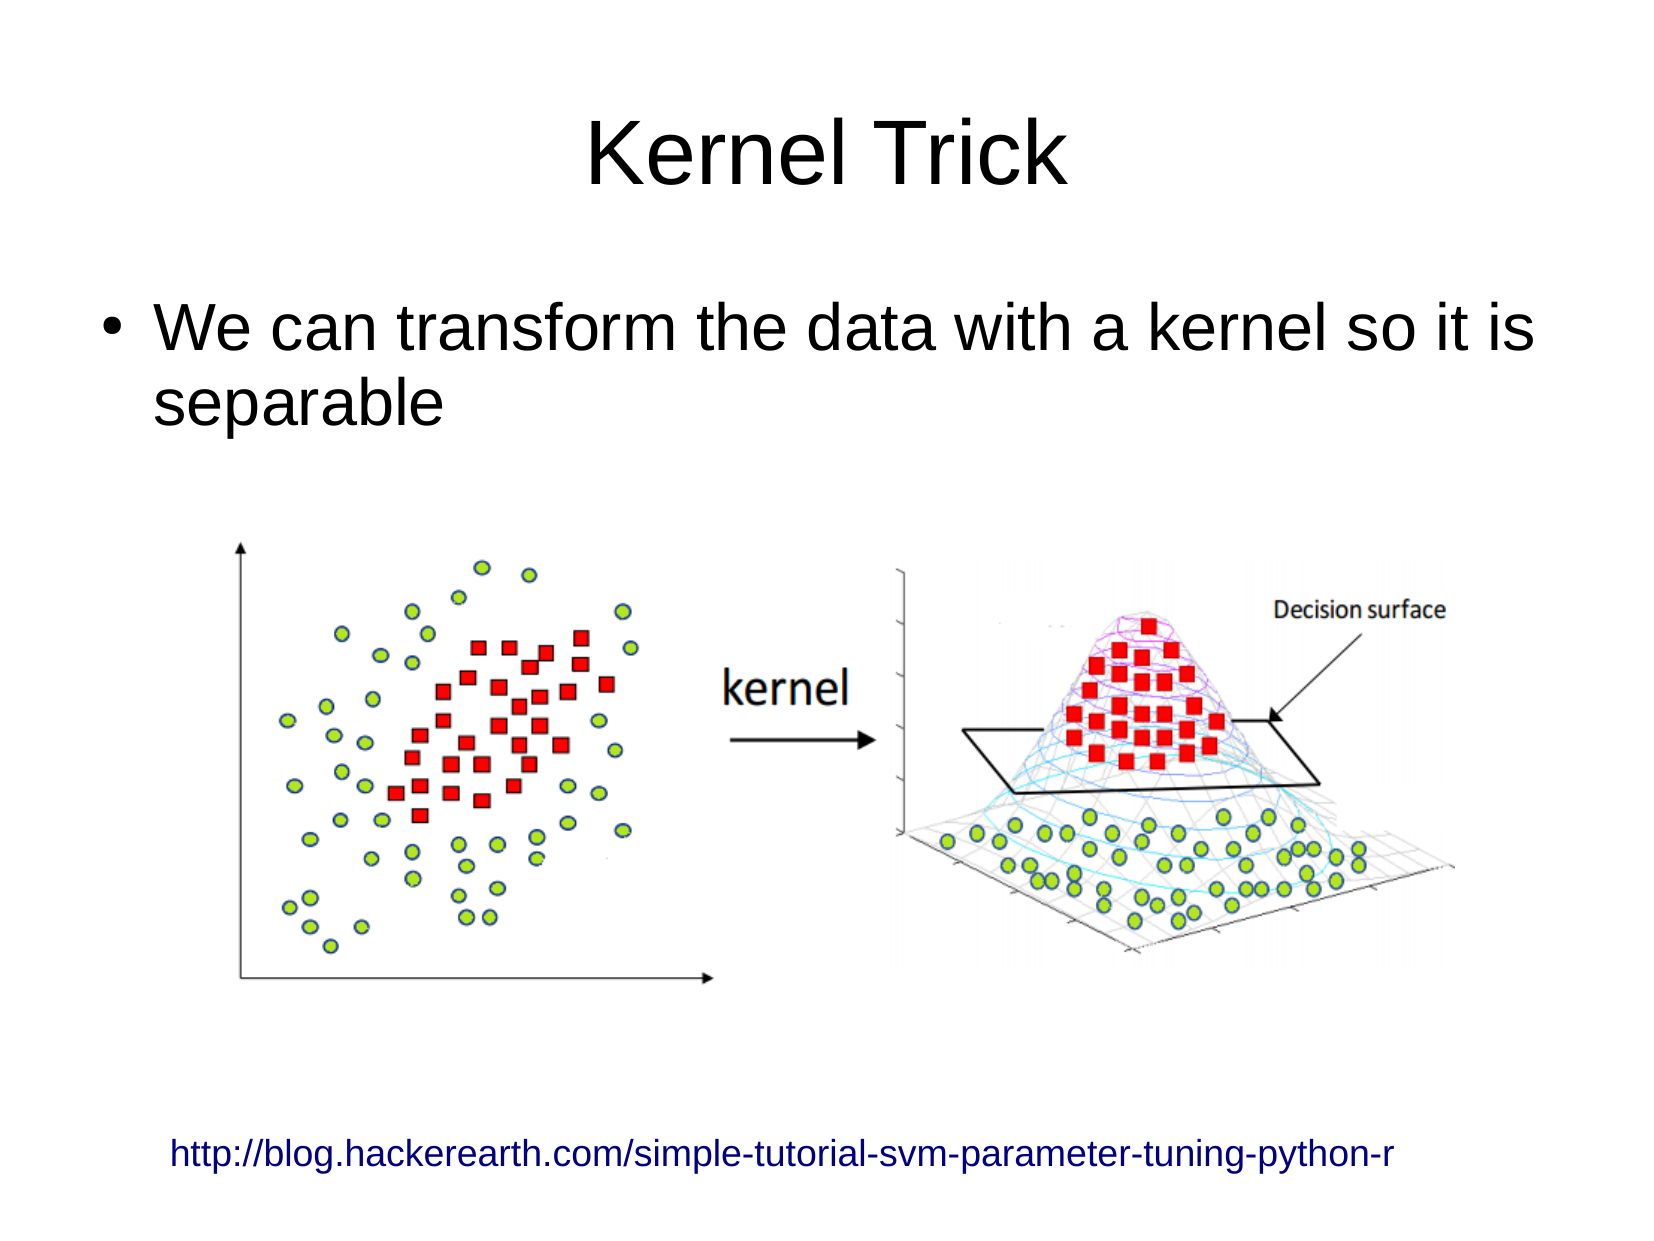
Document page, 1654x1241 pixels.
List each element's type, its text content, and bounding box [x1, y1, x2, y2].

list We can transform the data with a kernel so it is separable [82, 290, 1571, 1010]
picture [203, 509, 1456, 1009]
title Kernel Trick [82, 49, 1571, 257]
text_box http://blog.hackerearth.com/simple-tutorial-svm-parameter-tuning-python-r [155, 1125, 1411, 1182]
